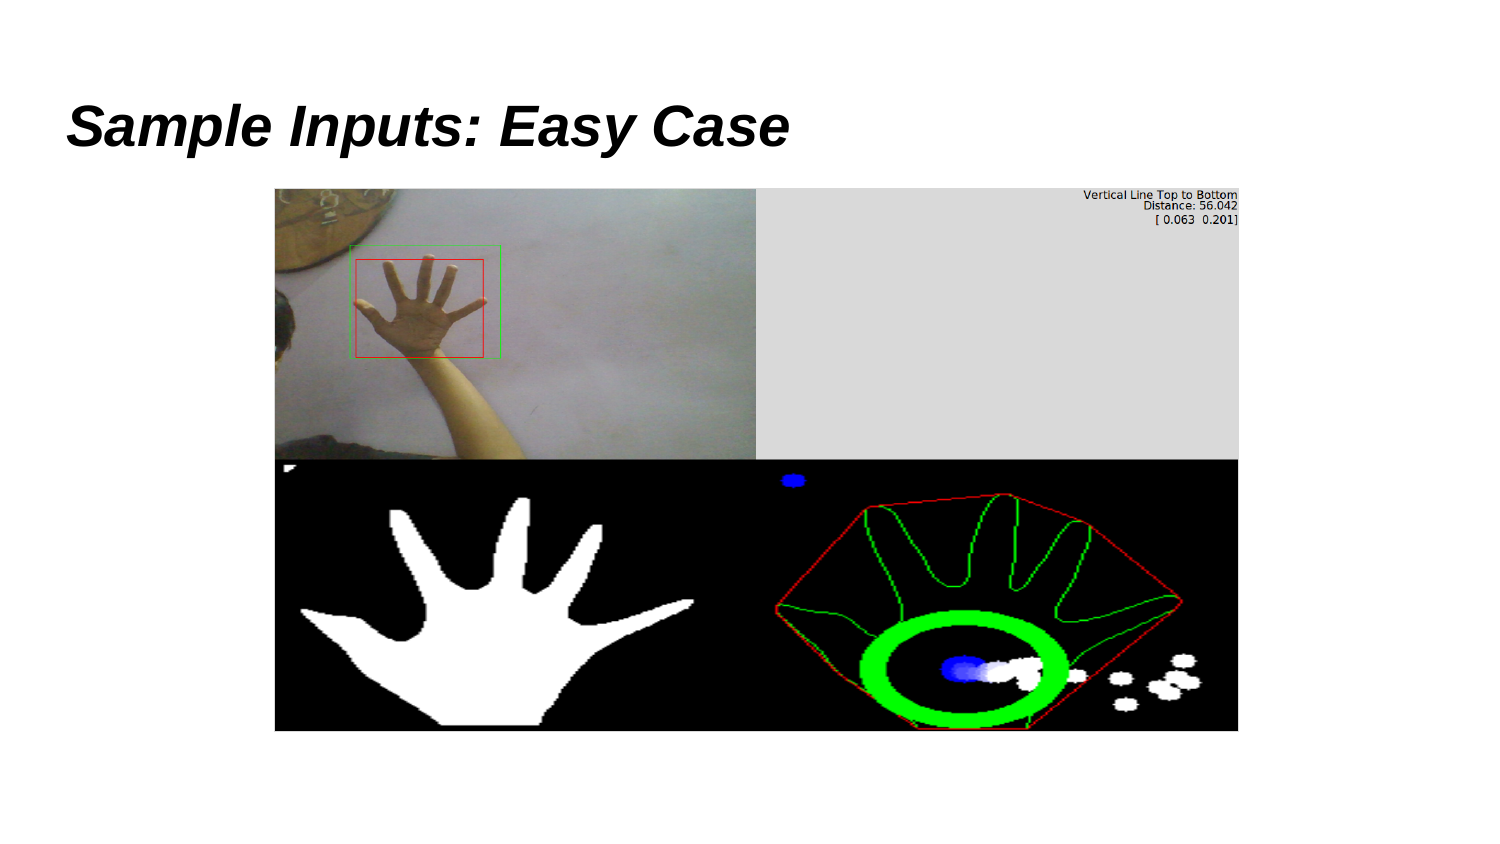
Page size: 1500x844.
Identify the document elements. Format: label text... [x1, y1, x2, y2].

title Sample Inputs: Easy Case [51, 72, 1449, 167]
picture [274, 188, 1239, 732]
